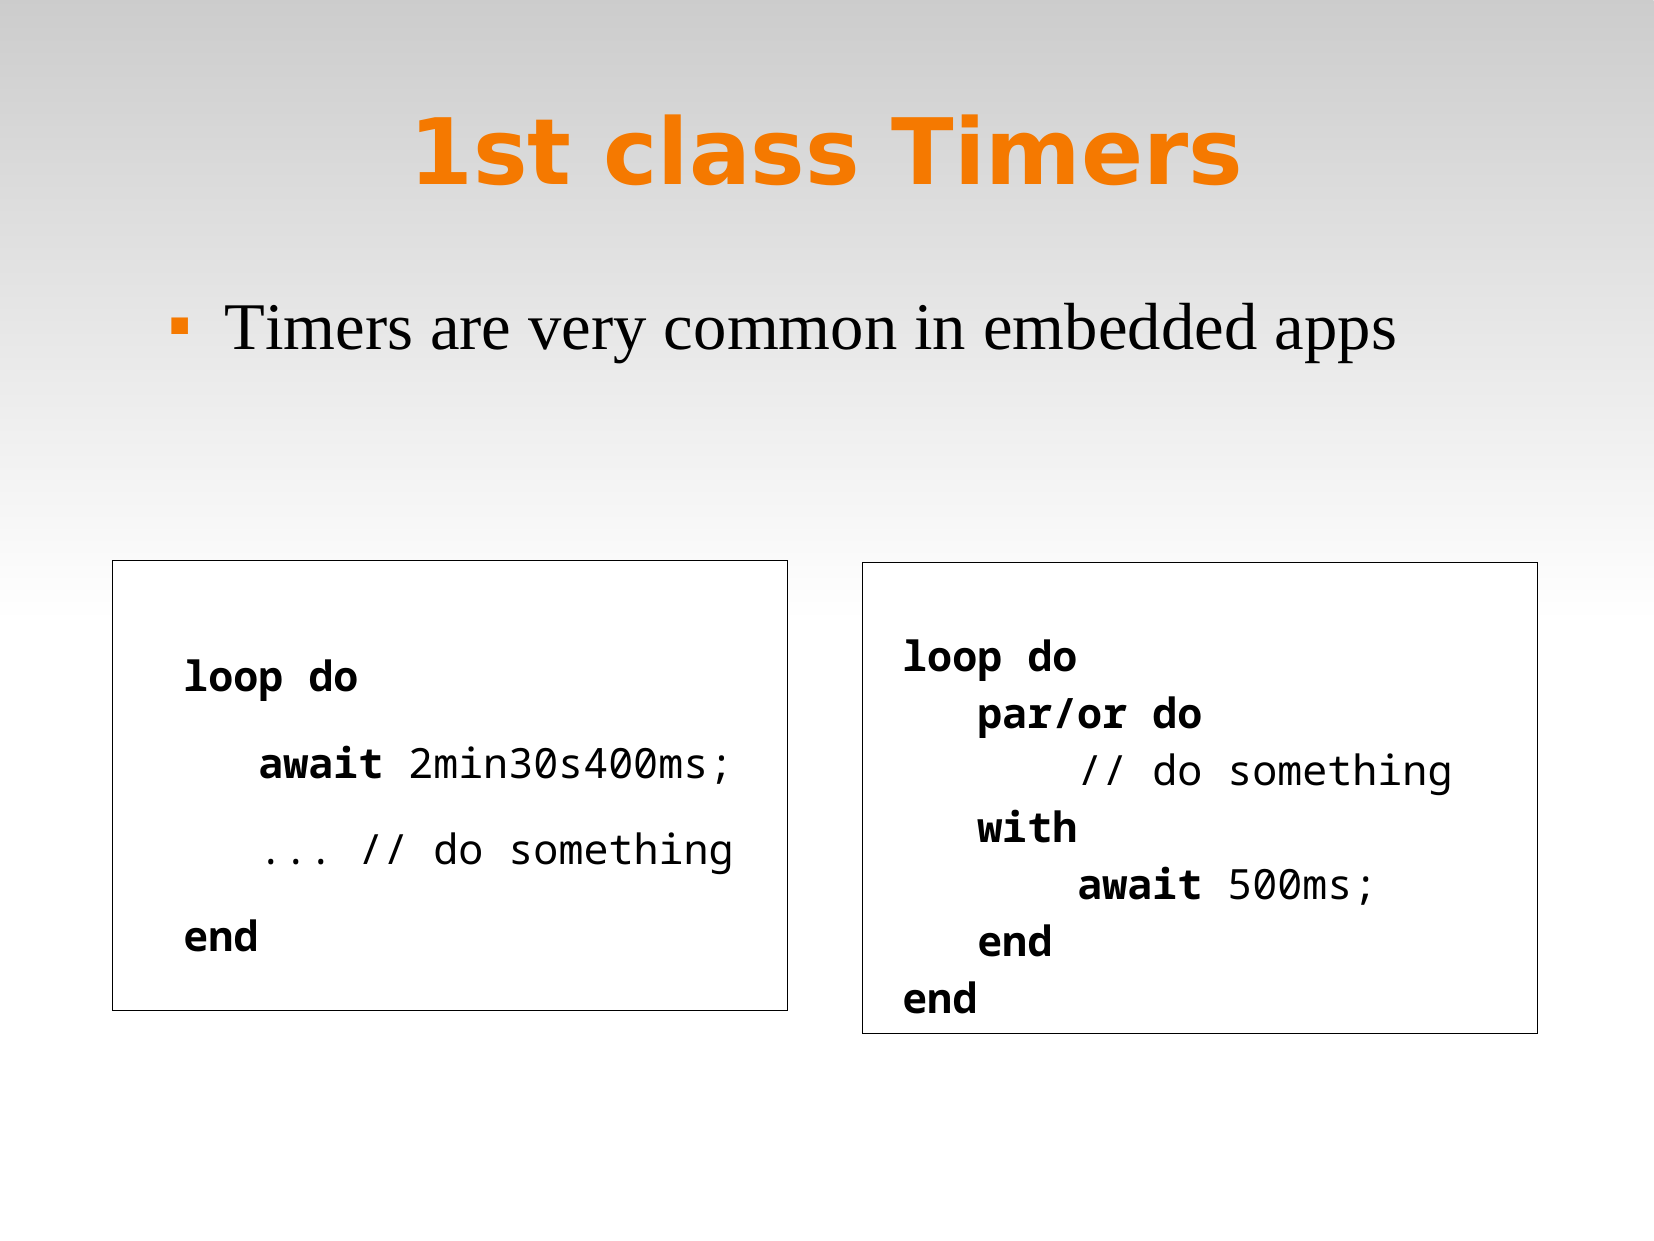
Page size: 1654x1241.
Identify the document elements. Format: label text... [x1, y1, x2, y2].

title 1st class Timers [82, 49, 1571, 257]
list Timers are very common in embedded apps [82, 290, 1571, 1109]
list loop do await 2min30s400ms; ... // do something end [112, 560, 788, 1011]
text_box loop do par/or do // do something with await 500ms; end end [862, 562, 1538, 1013]
